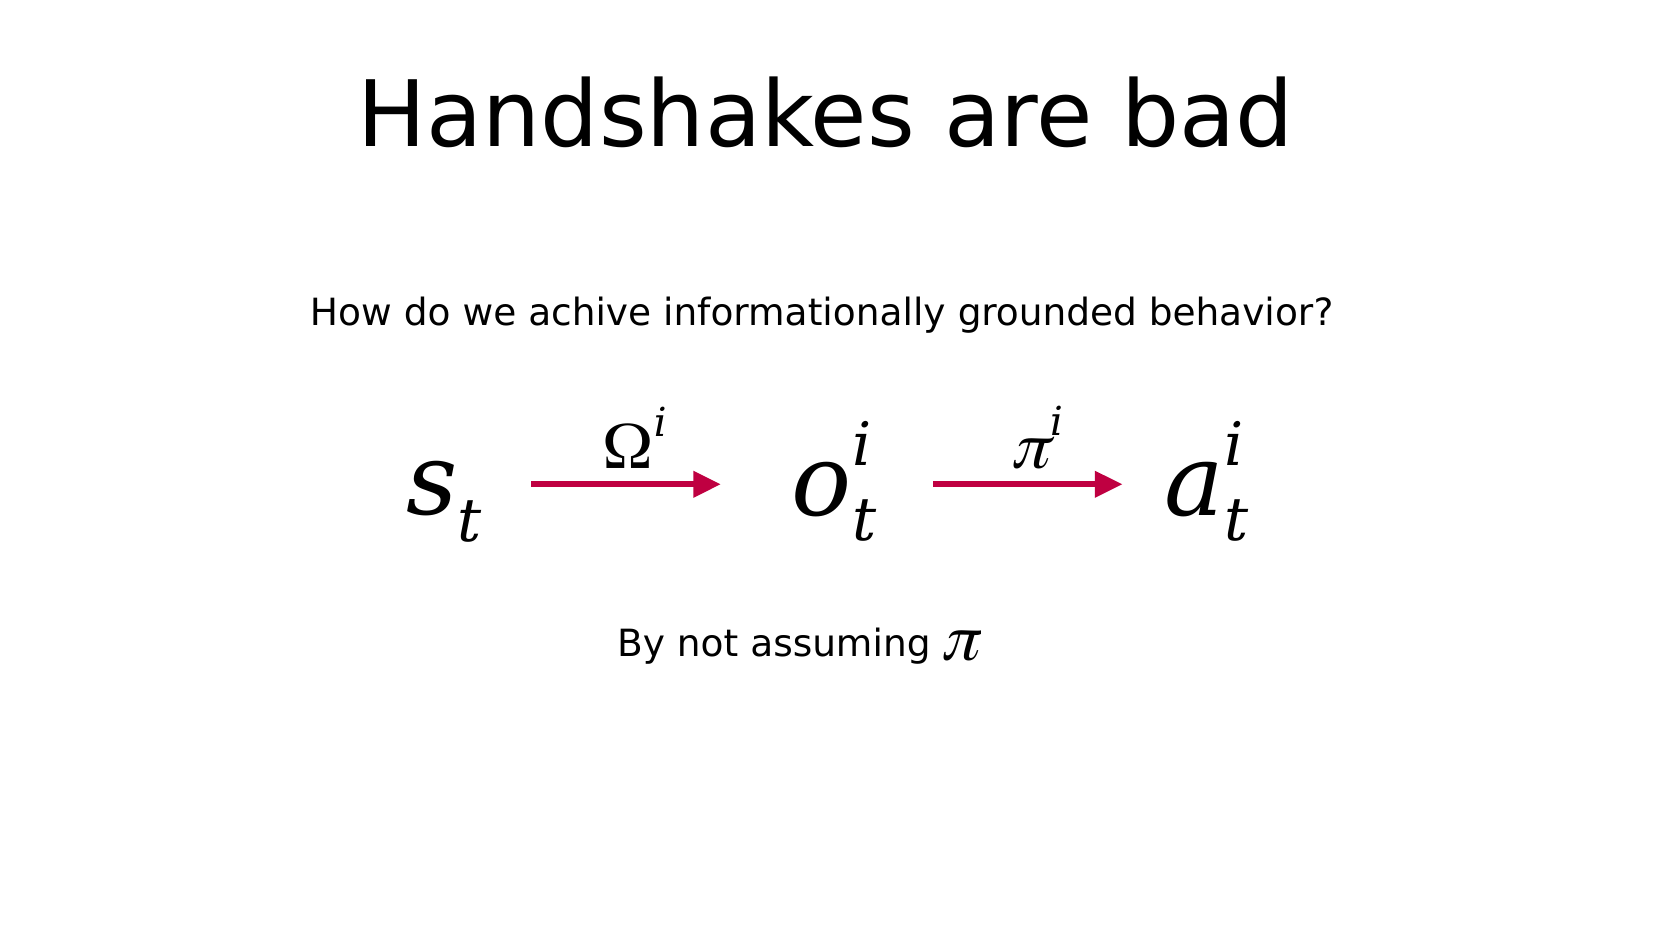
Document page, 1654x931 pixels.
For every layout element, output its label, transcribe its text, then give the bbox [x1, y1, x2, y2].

text_box How do we achive informationally grounded behavior? [295, 283, 1350, 342]
title Handshakes are bad [82, 37, 1571, 193]
chart [1163, 409, 1252, 556]
chart [791, 409, 881, 556]
text_box By not assuming [602, 614, 946, 673]
chart [939, 625, 981, 665]
chart [1009, 397, 1063, 473]
chart [401, 422, 486, 556]
chart [602, 398, 667, 473]
